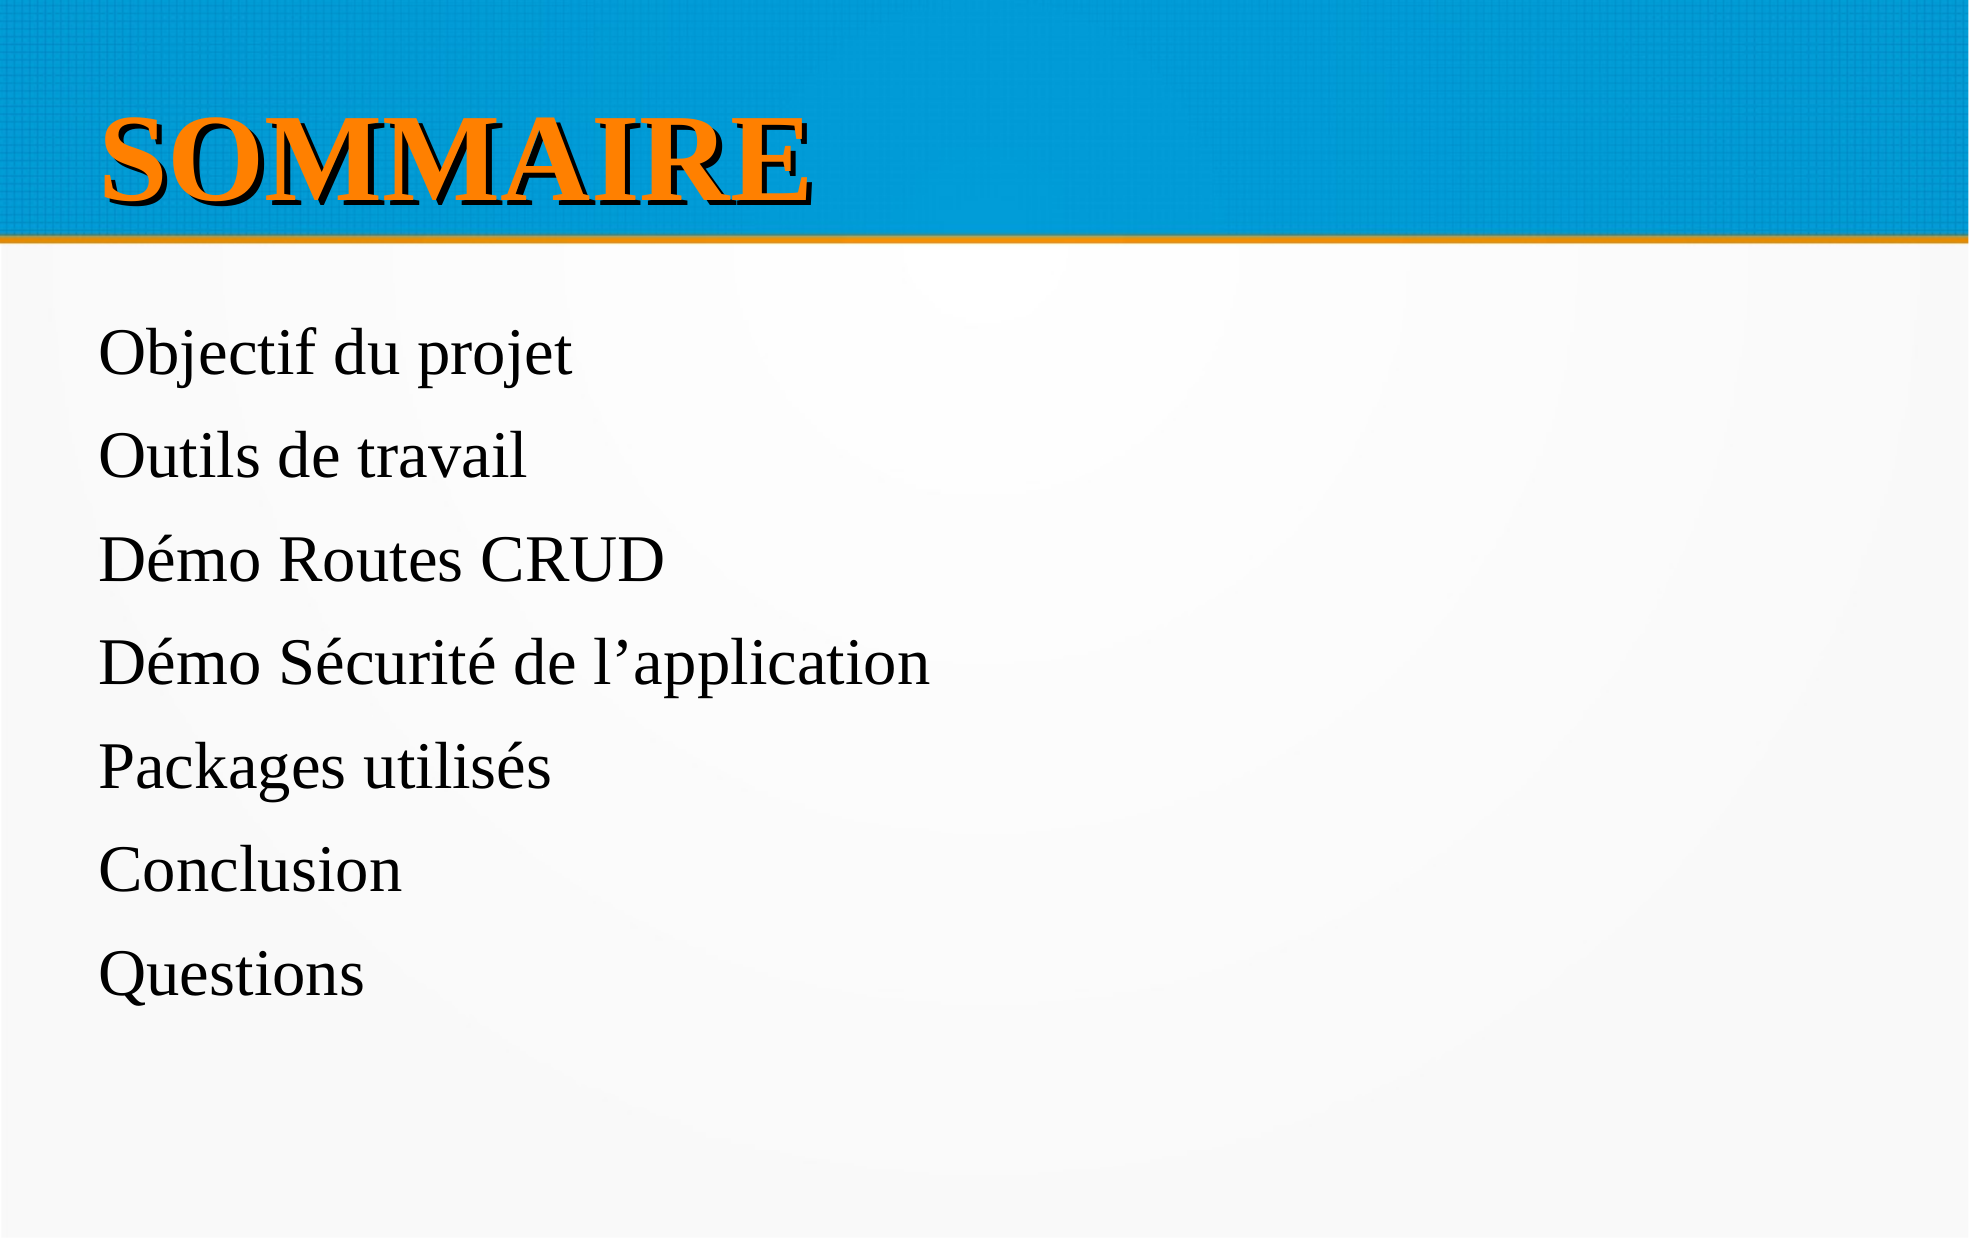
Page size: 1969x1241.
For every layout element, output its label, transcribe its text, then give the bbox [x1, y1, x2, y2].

list Objectif du projet Outils de travail Démo Routes CRUD Démo Sécurité de l’application Packages utilisés Conclusion Questions [98, 315, 1861, 1081]
picture [0, 233, 1969, 1241]
title SOMMAIRE [98, 19, 1870, 227]
